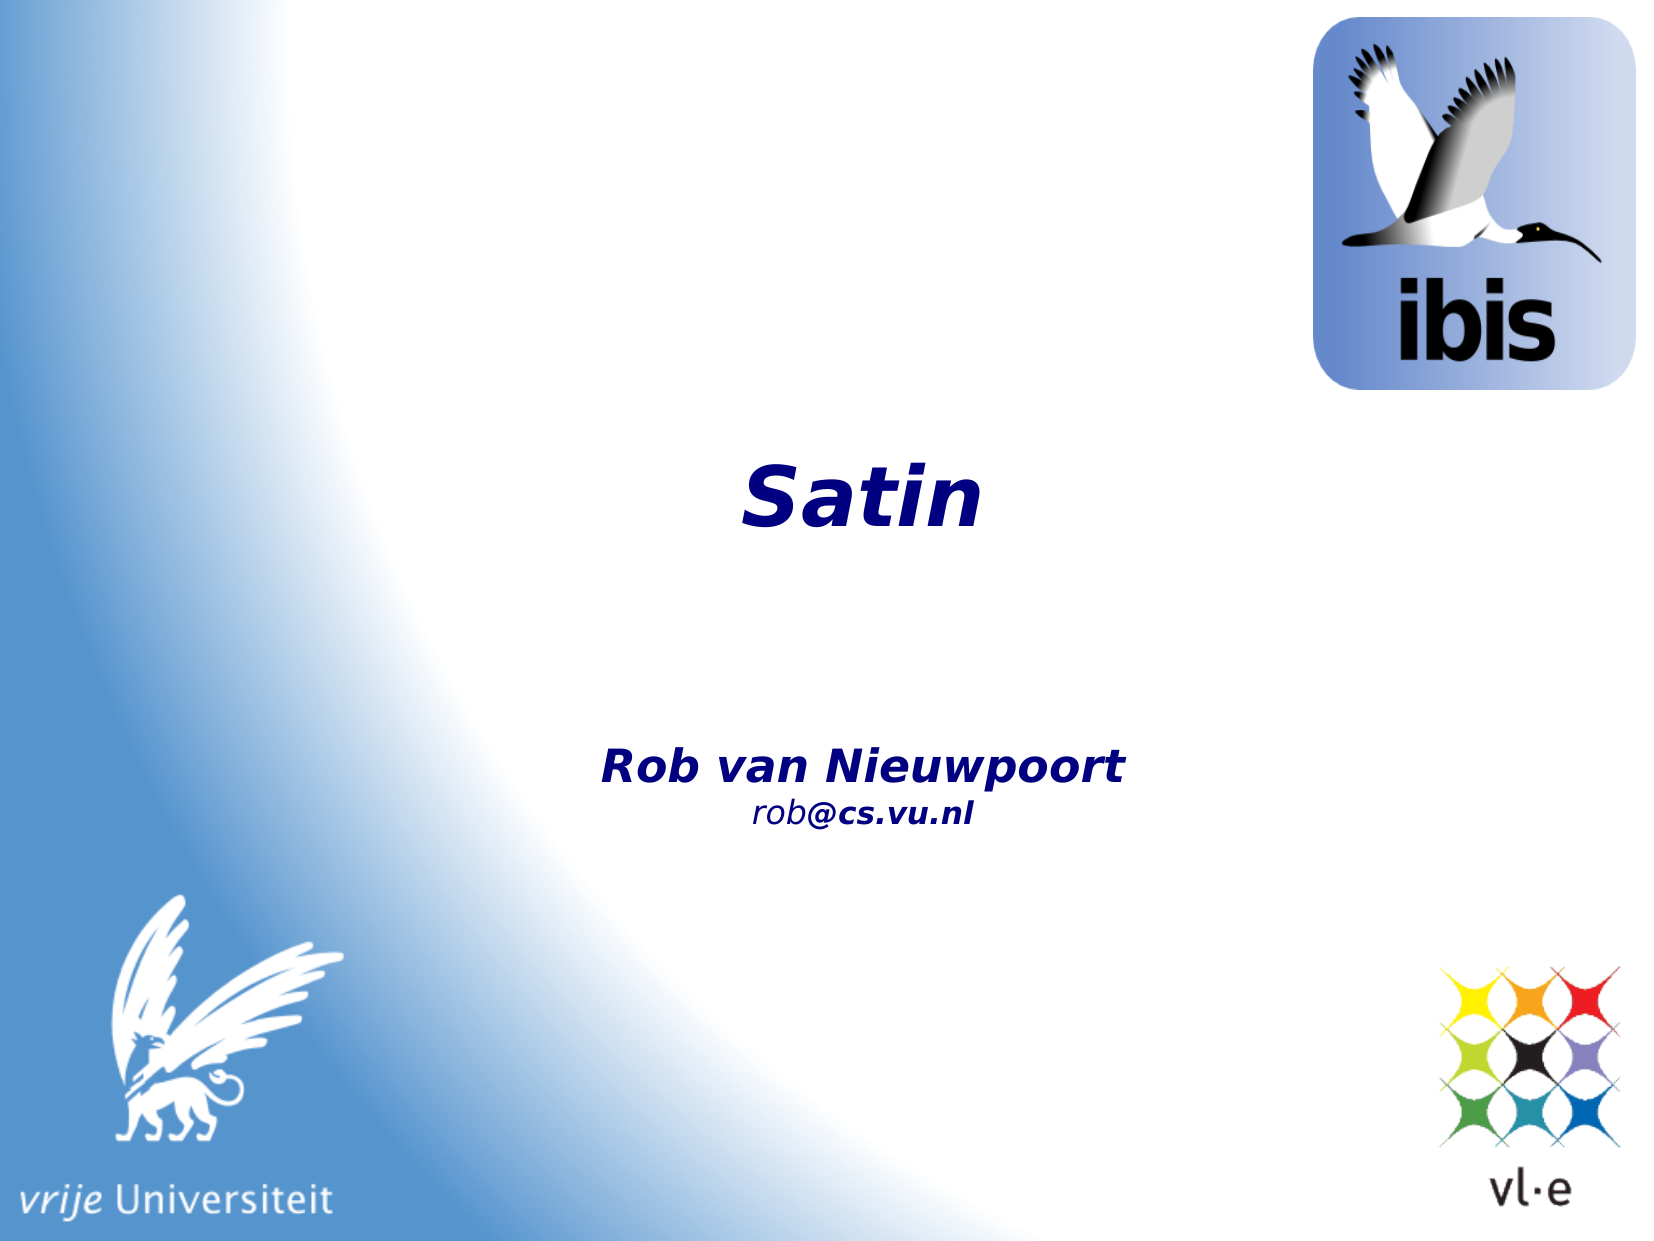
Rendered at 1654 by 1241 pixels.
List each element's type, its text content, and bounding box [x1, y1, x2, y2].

title Satin Rob van Nieuwpoort rob@cs.vu.nl [156, 405, 1569, 1070]
picture [0, 0, 1654, 1241]
